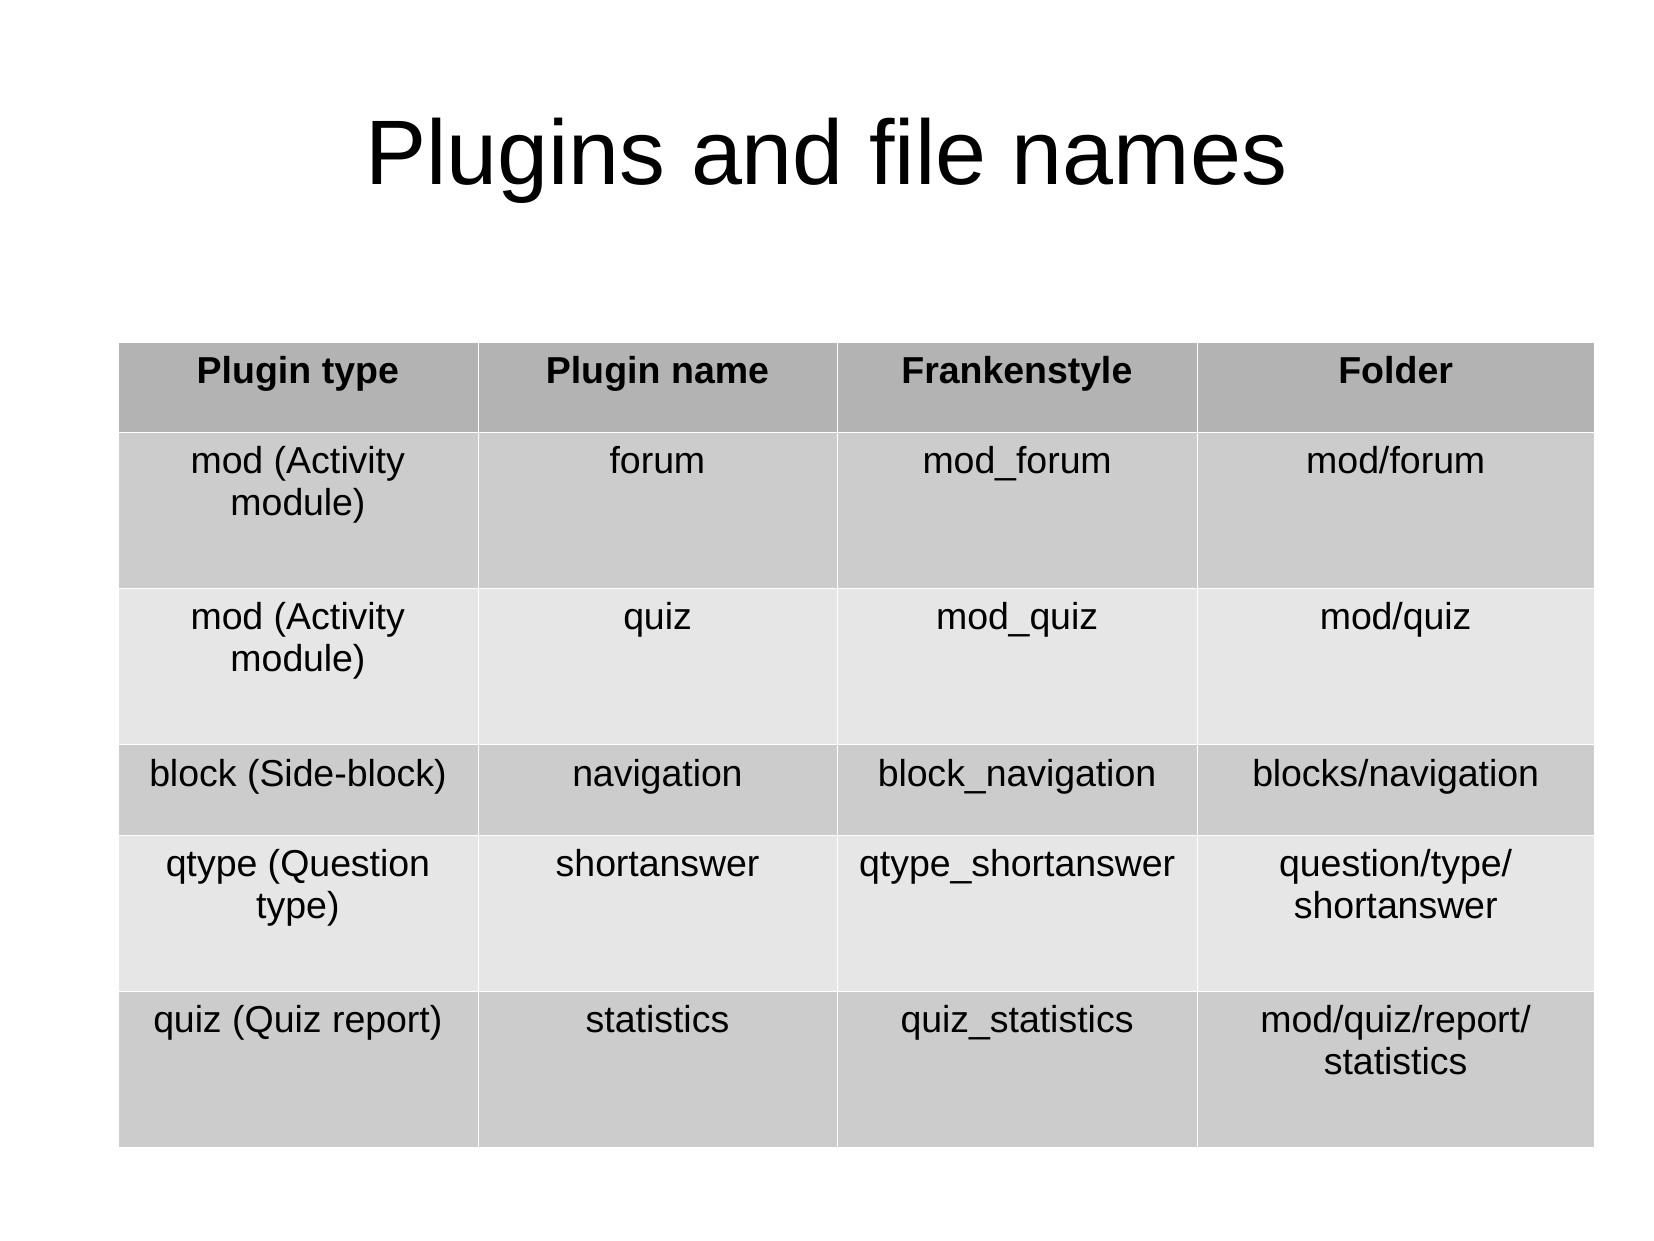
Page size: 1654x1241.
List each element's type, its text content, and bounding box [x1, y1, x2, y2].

table_cell statistics [479, 992, 837, 1147]
table_cell blocks/navigation [1198, 745, 1594, 835]
table_cell navigation [479, 745, 837, 835]
title Plugins and file names [82, 49, 1571, 257]
table_cell mod_quiz [838, 589, 1197, 744]
table_cell mod_forum [838, 433, 1197, 588]
table_cell mod/forum [1198, 433, 1594, 588]
table_cell quiz (Quiz report) [119, 992, 478, 1147]
table_cell mod/quiz [1198, 589, 1594, 744]
table_cell mod (Activity module) [119, 589, 478, 744]
table_cell qtype (Question type) [119, 836, 478, 991]
table_header Plugin type [119, 343, 478, 432]
table_cell quiz_statistics [838, 992, 1197, 1147]
table_cell qtype_shortanswer [838, 836, 1197, 991]
table_cell block (Side-block) [119, 745, 478, 835]
table_cell mod (Activity module) [119, 433, 478, 588]
table_header Folder [1198, 343, 1594, 432]
table_cell forum [479, 433, 837, 588]
table_header Plugin name [479, 343, 837, 432]
table_header Frankenstyle [838, 343, 1197, 432]
table_cell shortanswer [479, 836, 837, 991]
table_cell block_navigation [838, 745, 1197, 835]
table_cell question/type/shortanswer [1198, 836, 1594, 991]
table_cell mod/quiz/report/statistics [1198, 992, 1594, 1147]
table_cell quiz [479, 589, 837, 744]
